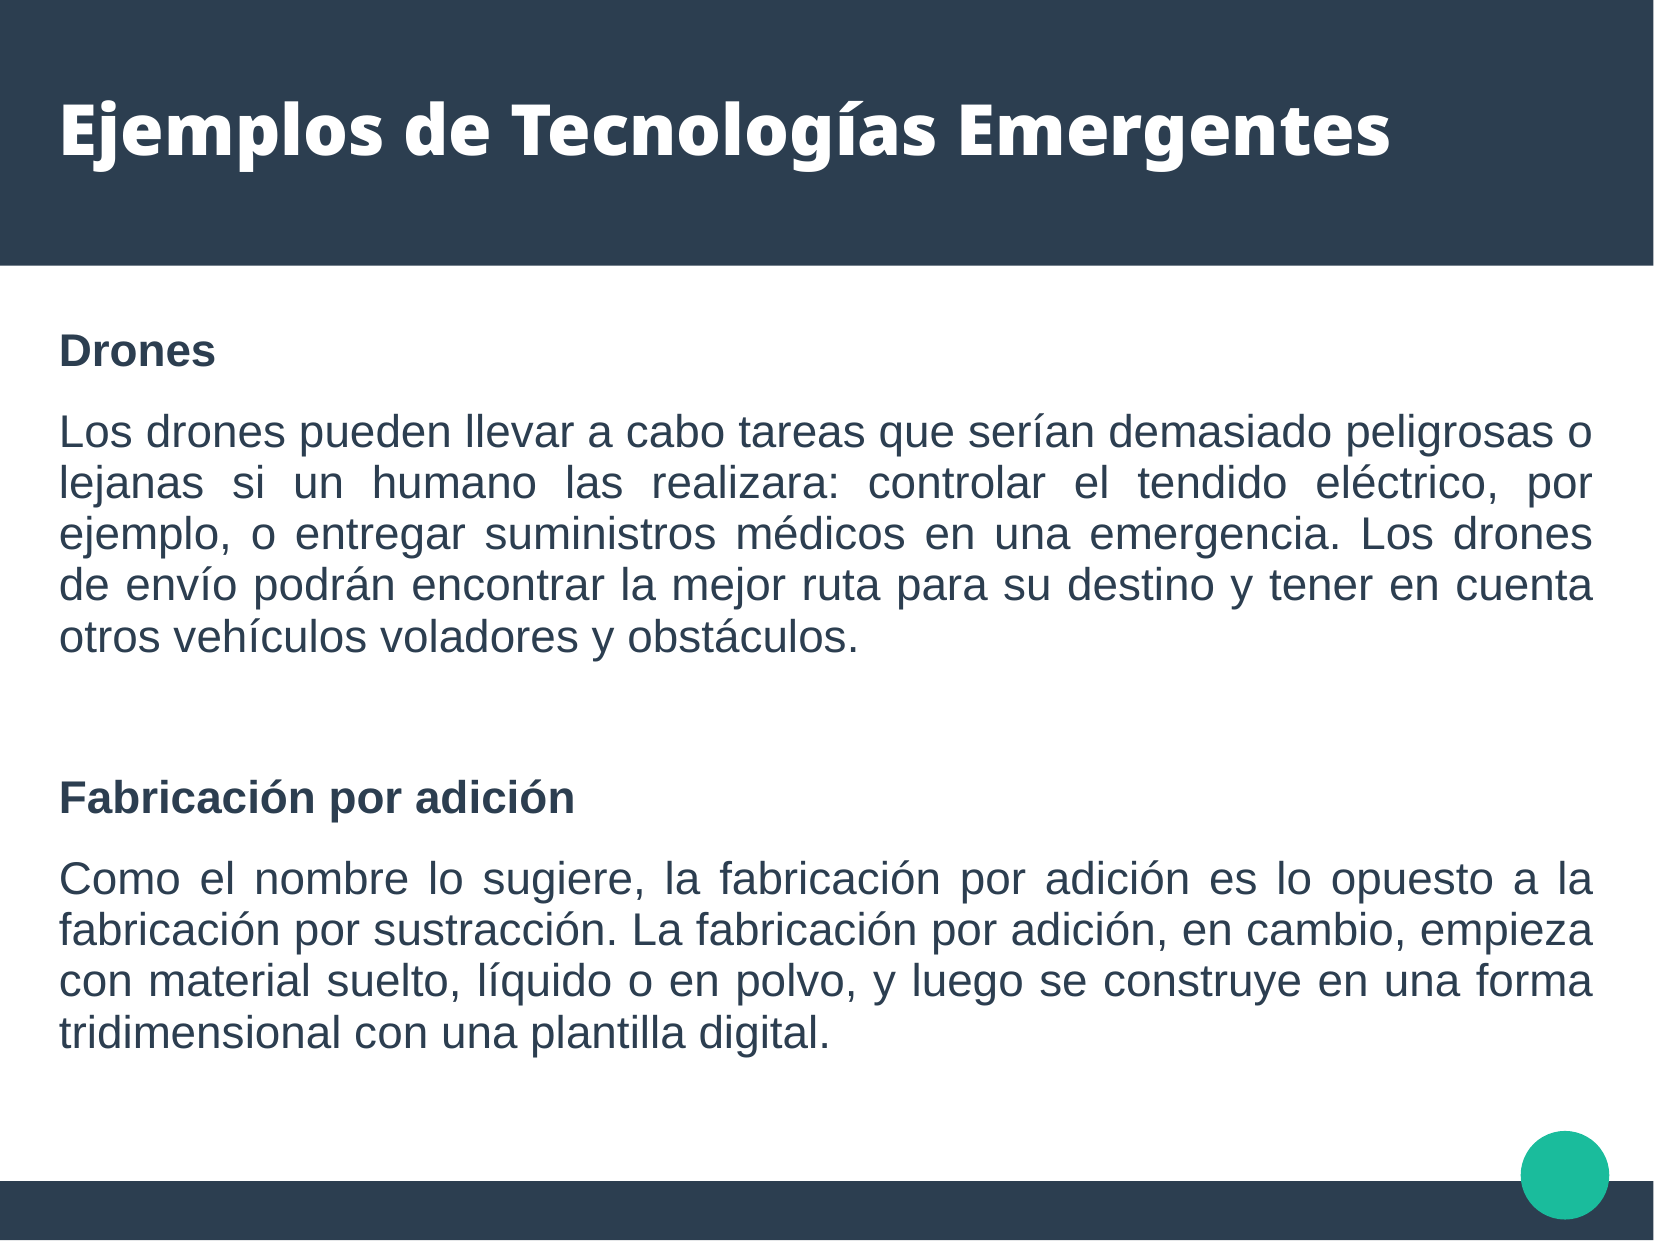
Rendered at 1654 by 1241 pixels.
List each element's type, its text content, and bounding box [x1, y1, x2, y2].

title Ejemplos de Tecnologías Emergentes [59, 49, 1595, 207]
list Drones Los drones pueden llevar a cabo tareas que serían demasiado peligrosas o lejanas si un humano las realizara: controlar el tendido eléctrico, por ejemplo, o entregar suministros médicos en una emergencia. Los drones de envío podrán encontrar la mejor ruta para su destino y tener en cuenta otros vehículos voladores y obstáculos. Fabricación por adición Como el nombre lo sugiere, la fabricación por adición es lo opuesto a la fabricación por sustracción. La fabricación por adición, en cambio, empieza con material suelto, líquido o en polvo, y luego se construye en una forma tridimensional con una plantilla digital. [59, 324, 1595, 1152]
